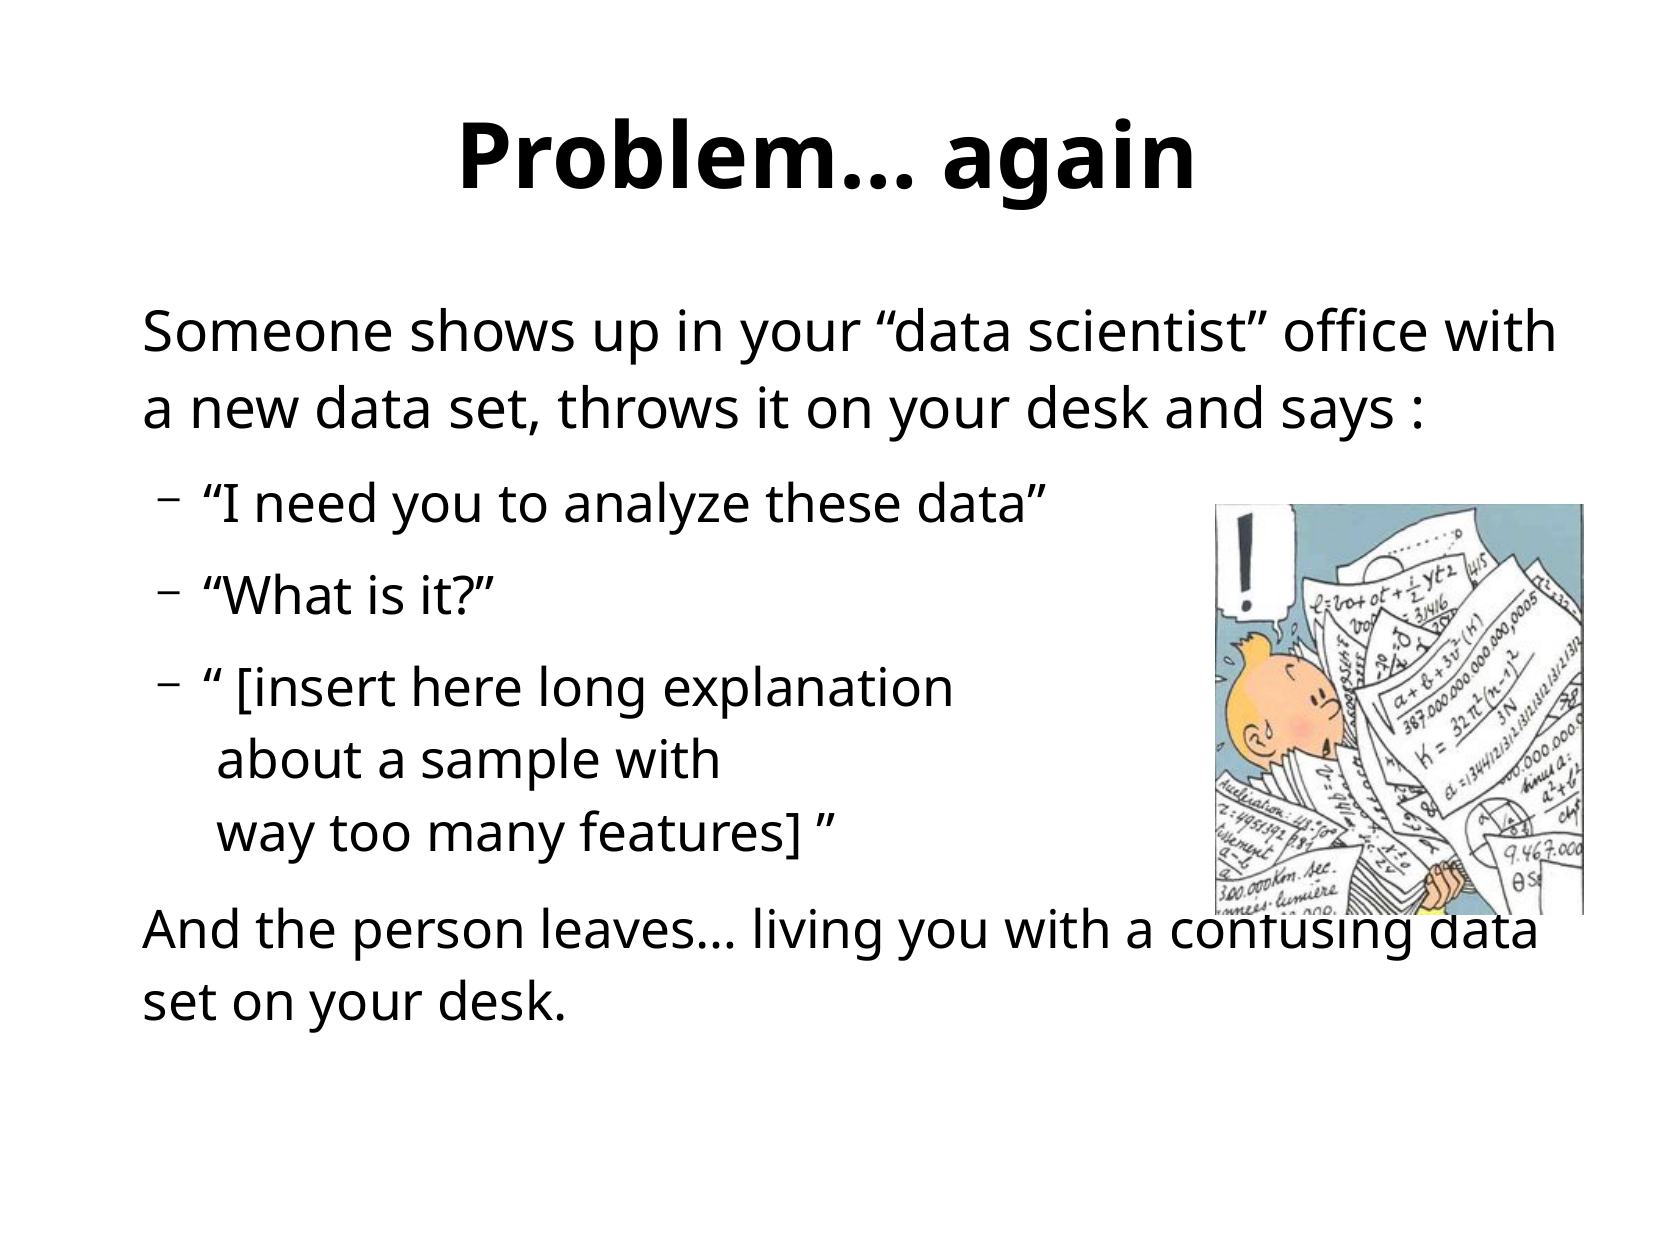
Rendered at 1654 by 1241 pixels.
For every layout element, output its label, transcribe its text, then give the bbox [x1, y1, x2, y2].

list Someone shows up in your “data scientist” office with a new data set, throws it on your desk and says : “I need you to analyze these data” “What is it?” “ [insert here long explanation about a sample with way too many features] ” And the person leaves… living you with a confusing data set on your desk. [82, 290, 1571, 1096]
title Problem… again [82, 49, 1571, 257]
picture [1215, 504, 1584, 916]
